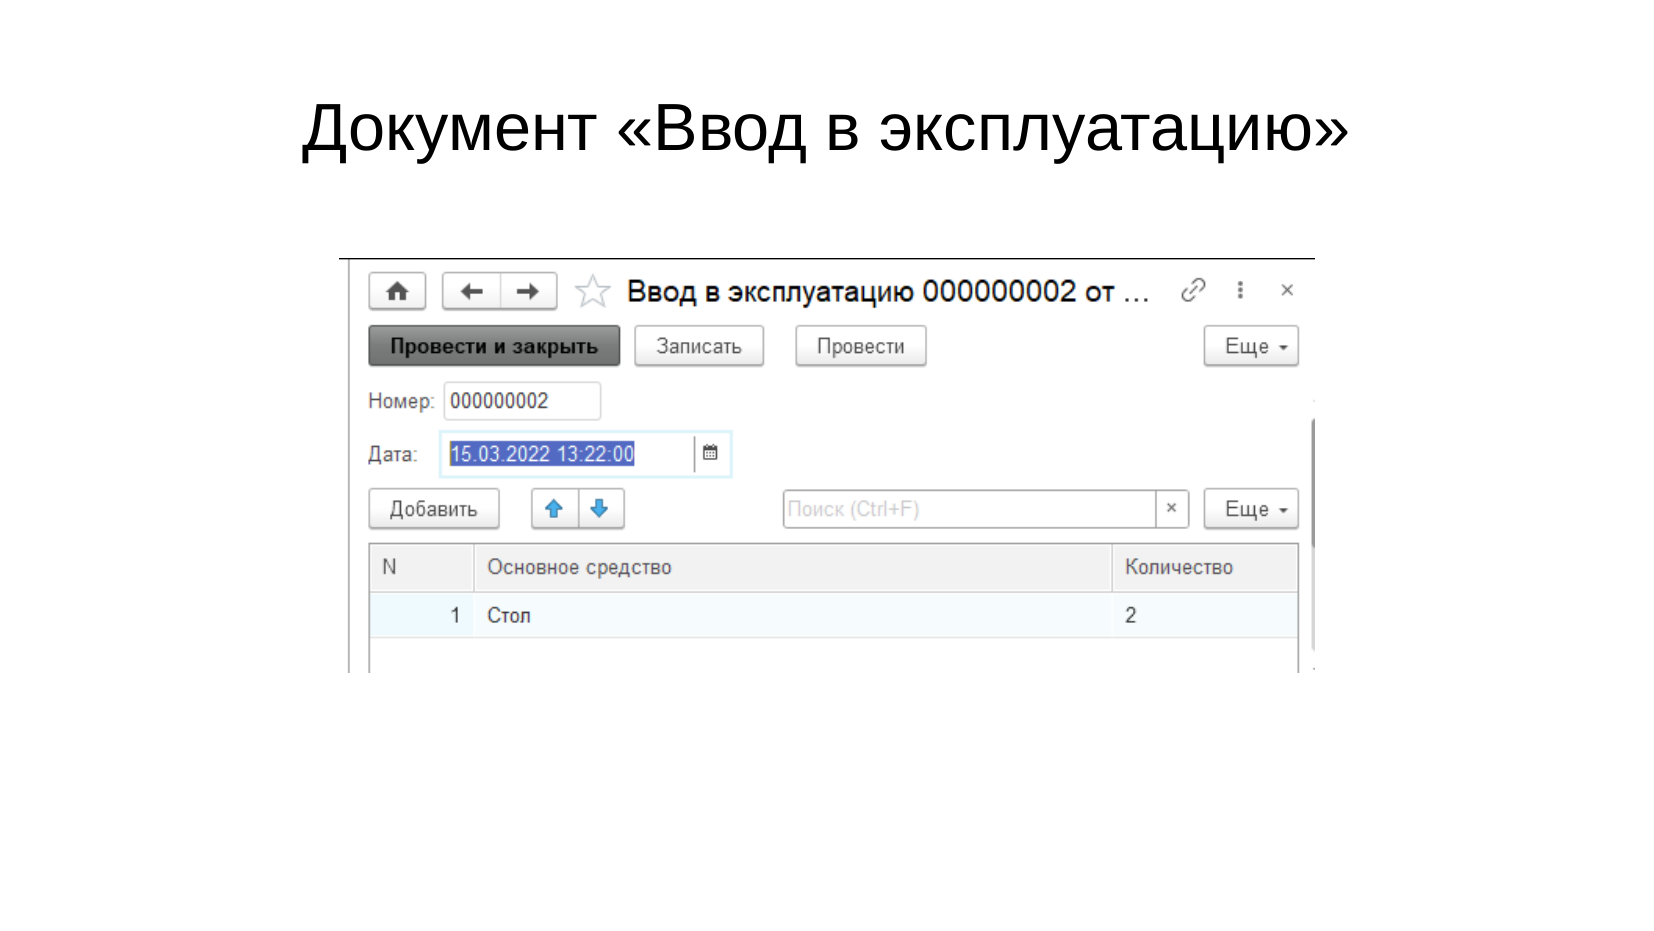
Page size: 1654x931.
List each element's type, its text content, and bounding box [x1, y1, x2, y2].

picture [339, 258, 1315, 673]
text_box Документ «Ввод в эксплуатацию» [105, 82, 1549, 172]
